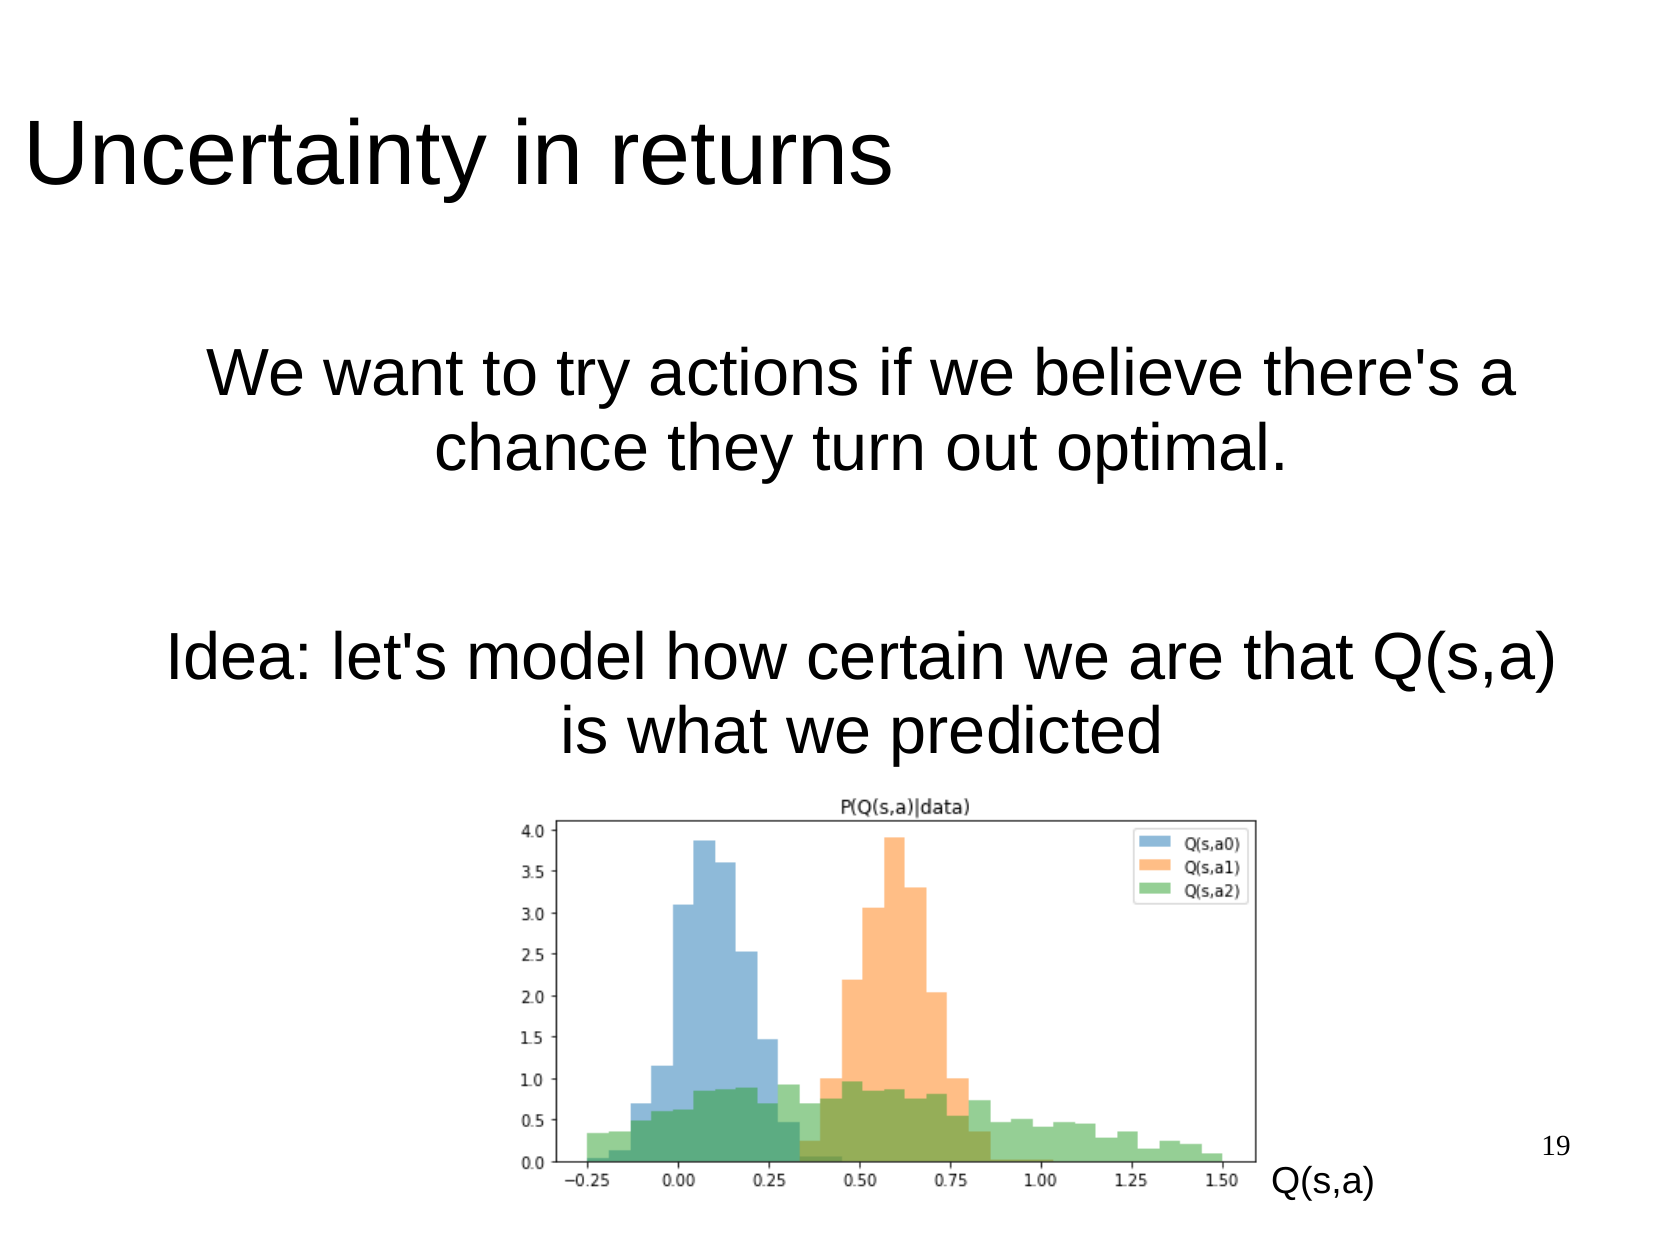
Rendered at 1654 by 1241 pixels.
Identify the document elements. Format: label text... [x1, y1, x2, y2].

text_box Q(s,a) [1256, 1152, 1391, 1210]
list We want to try actions if we believe there's a chance they turn out optimal. Idea: let's model how certain we are that Q(s,a) is what we predicted [82, 231, 1571, 951]
title Uncertainty in returns [23, 49, 1512, 257]
picture [509, 786, 1271, 1199]
